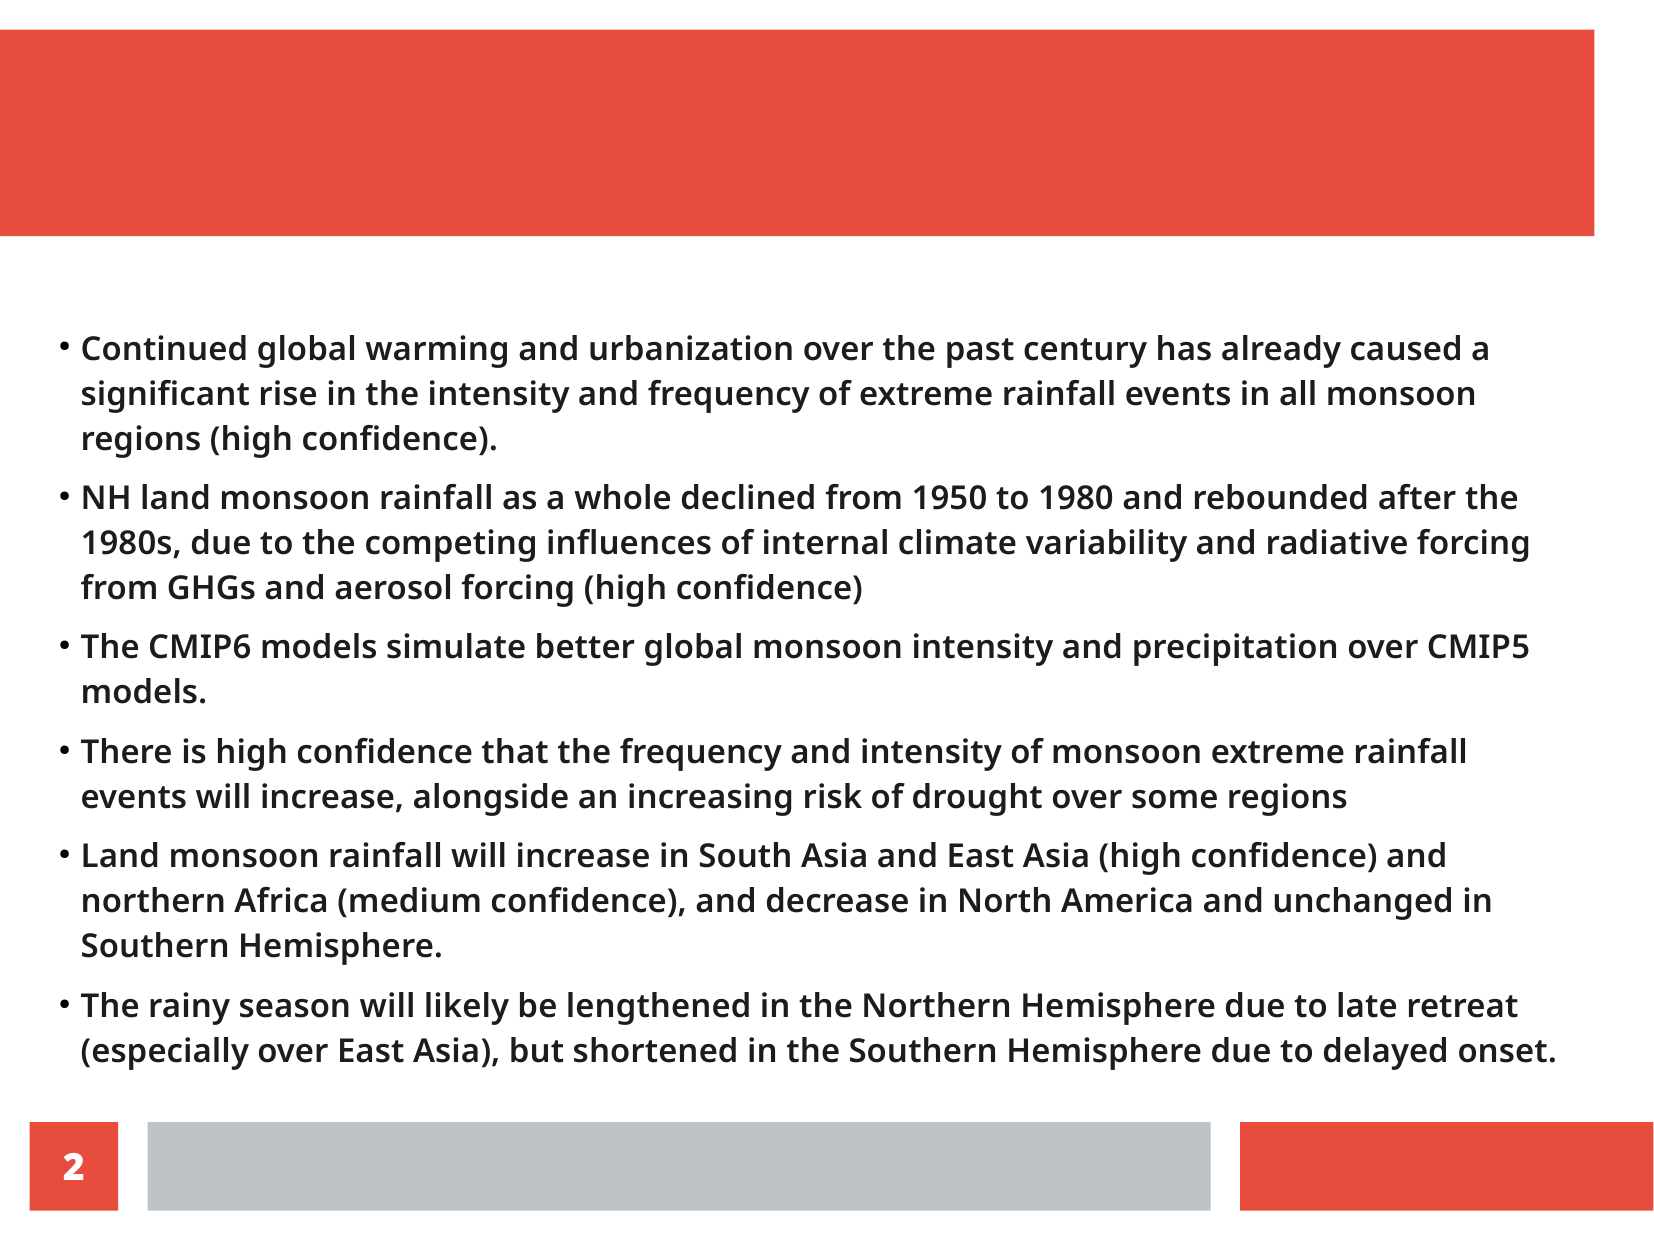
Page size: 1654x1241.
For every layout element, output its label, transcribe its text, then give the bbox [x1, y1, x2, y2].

list Continued global warming and urbanization over the past century has already caused a significant rise in the intensity and frequency of extreme rainfall events in all monsoon regions (high confidence). NH land monsoon rainfall as a whole declined from 1950 to 1980 and rebounded after the 1980s, due to the competing influences of internal climate variability and radiative forcing from GHGs and aerosol forcing (high confidence) The CMIP6 models simulate better global monsoon intensity and precipitation over CMIP5 models. There is high confidence that the frequency and intensity of monsoon extreme rainfall events will increase, alongside an increasing risk of drought over some regions Land monsoon rainfall will increase in South Asia and East Asia (high confidence) and northern Africa (medium confidence), and decrease in North America and unchanged in Southern Hemisphere. The rainy season will likely be lengthened in the Northern Hemisphere due to late retreat (especially over East Asia), but shortened in the Southern Hemisphere due to delayed onset. [59, 324, 1565, 1093]
